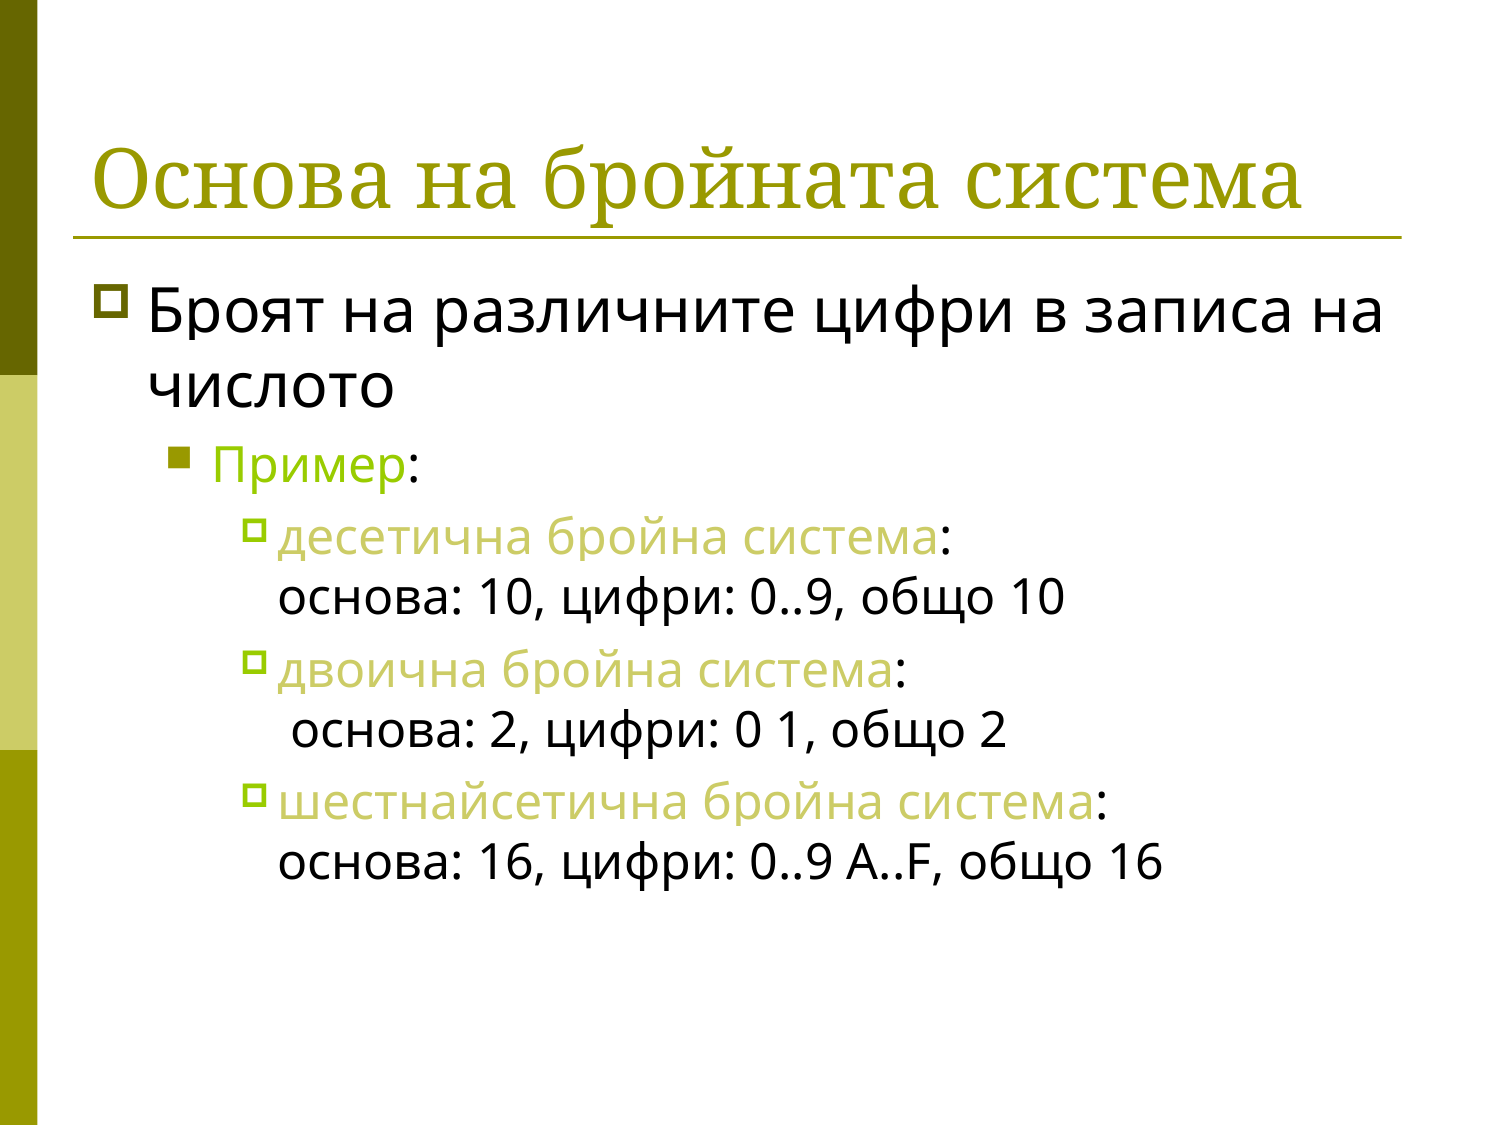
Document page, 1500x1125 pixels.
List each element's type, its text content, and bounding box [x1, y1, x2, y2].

list Броят на различните цифри в записа на числото Пример: десетична бройна система: основа: 10, цифри: 0..9, общо 10 двоична бройна система: основа: 2, цифри: 0 1, общо 2 шестнайсетична бройна система: основа: 16, цифри: 0..9 A..F, общо 16 [74, 262, 1450, 1006]
title Основа на бройната система [75, 45, 1426, 233]
